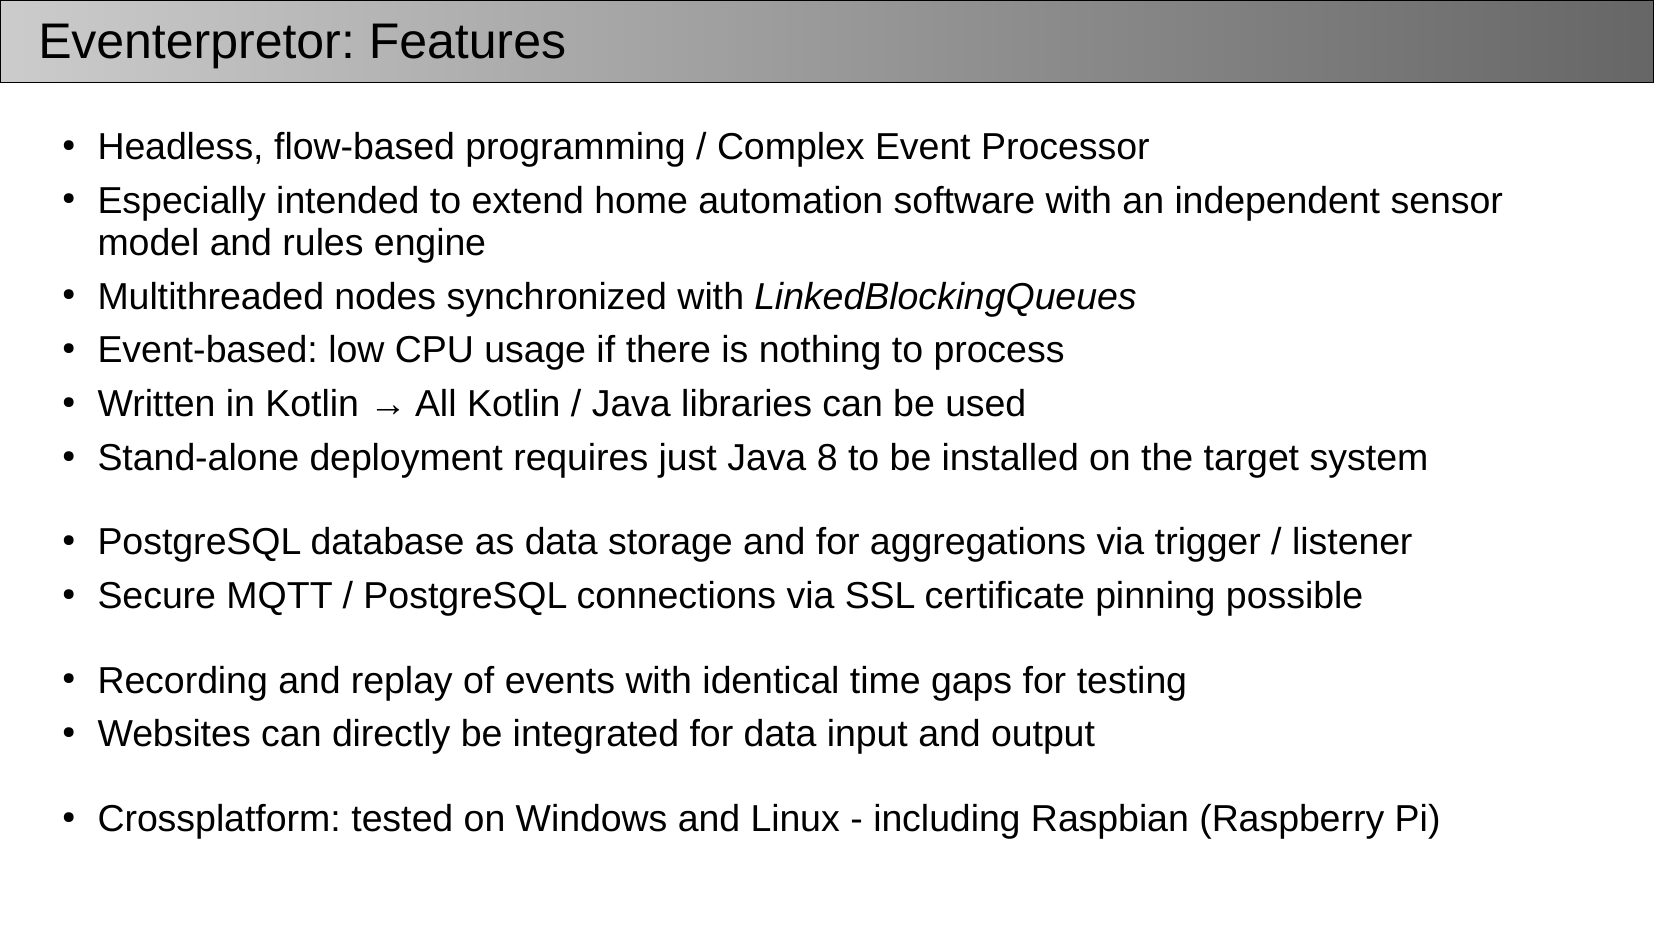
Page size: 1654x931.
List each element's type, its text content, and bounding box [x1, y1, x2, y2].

text_box Eventerpretor: Features [23, 5, 1630, 77]
text_box [0, 0, 1654, 83]
text_box Headless, flow-based programming / Complex Event Processor Especially intended to extend home automation software with an independent sensor model and rules engine Multithreaded nodes synchronized with LinkedBlockingQueues Event-based: low CPU usage if there is nothing to process Written in Kotlin → All Kotlin / Java libraries can be used Stand-alone deployment requires just Java 8 to be installed on the target system PostgreSQL database as data storage and for aggregations via trigger / listener Secure MQTT / PostgreSQL connections via SSL certificate pinning possible Recording and replay of events with identical time gaps for testing Websites can directly be integrated for data input and output Crossplatform: tested on Windows and Linux - including Raspbian (Raspberry Pi) [47, 118, 1619, 847]
